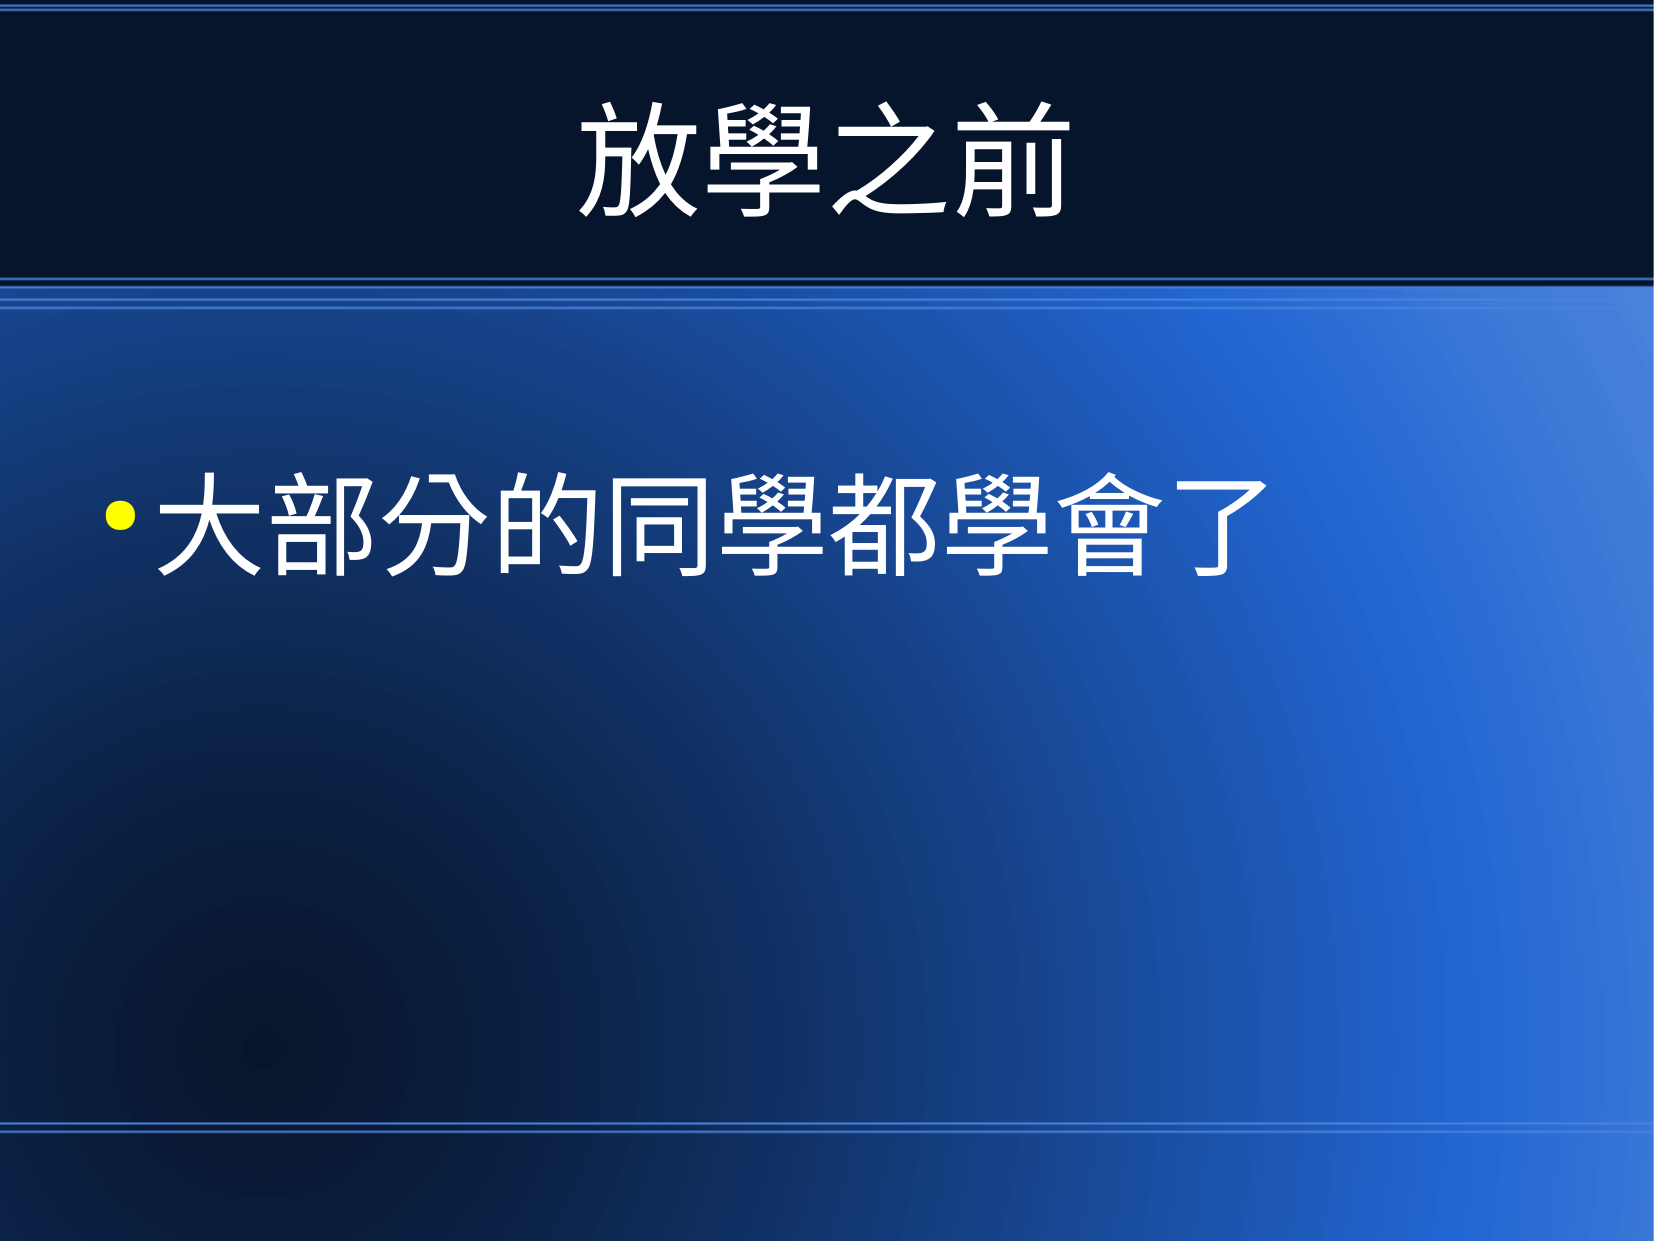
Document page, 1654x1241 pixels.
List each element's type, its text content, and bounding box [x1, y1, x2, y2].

title 放學之前 [82, 49, 1571, 257]
list 大部分的同學都學會了 [82, 355, 1571, 1241]
picture [0, 0, 1654, 1241]
